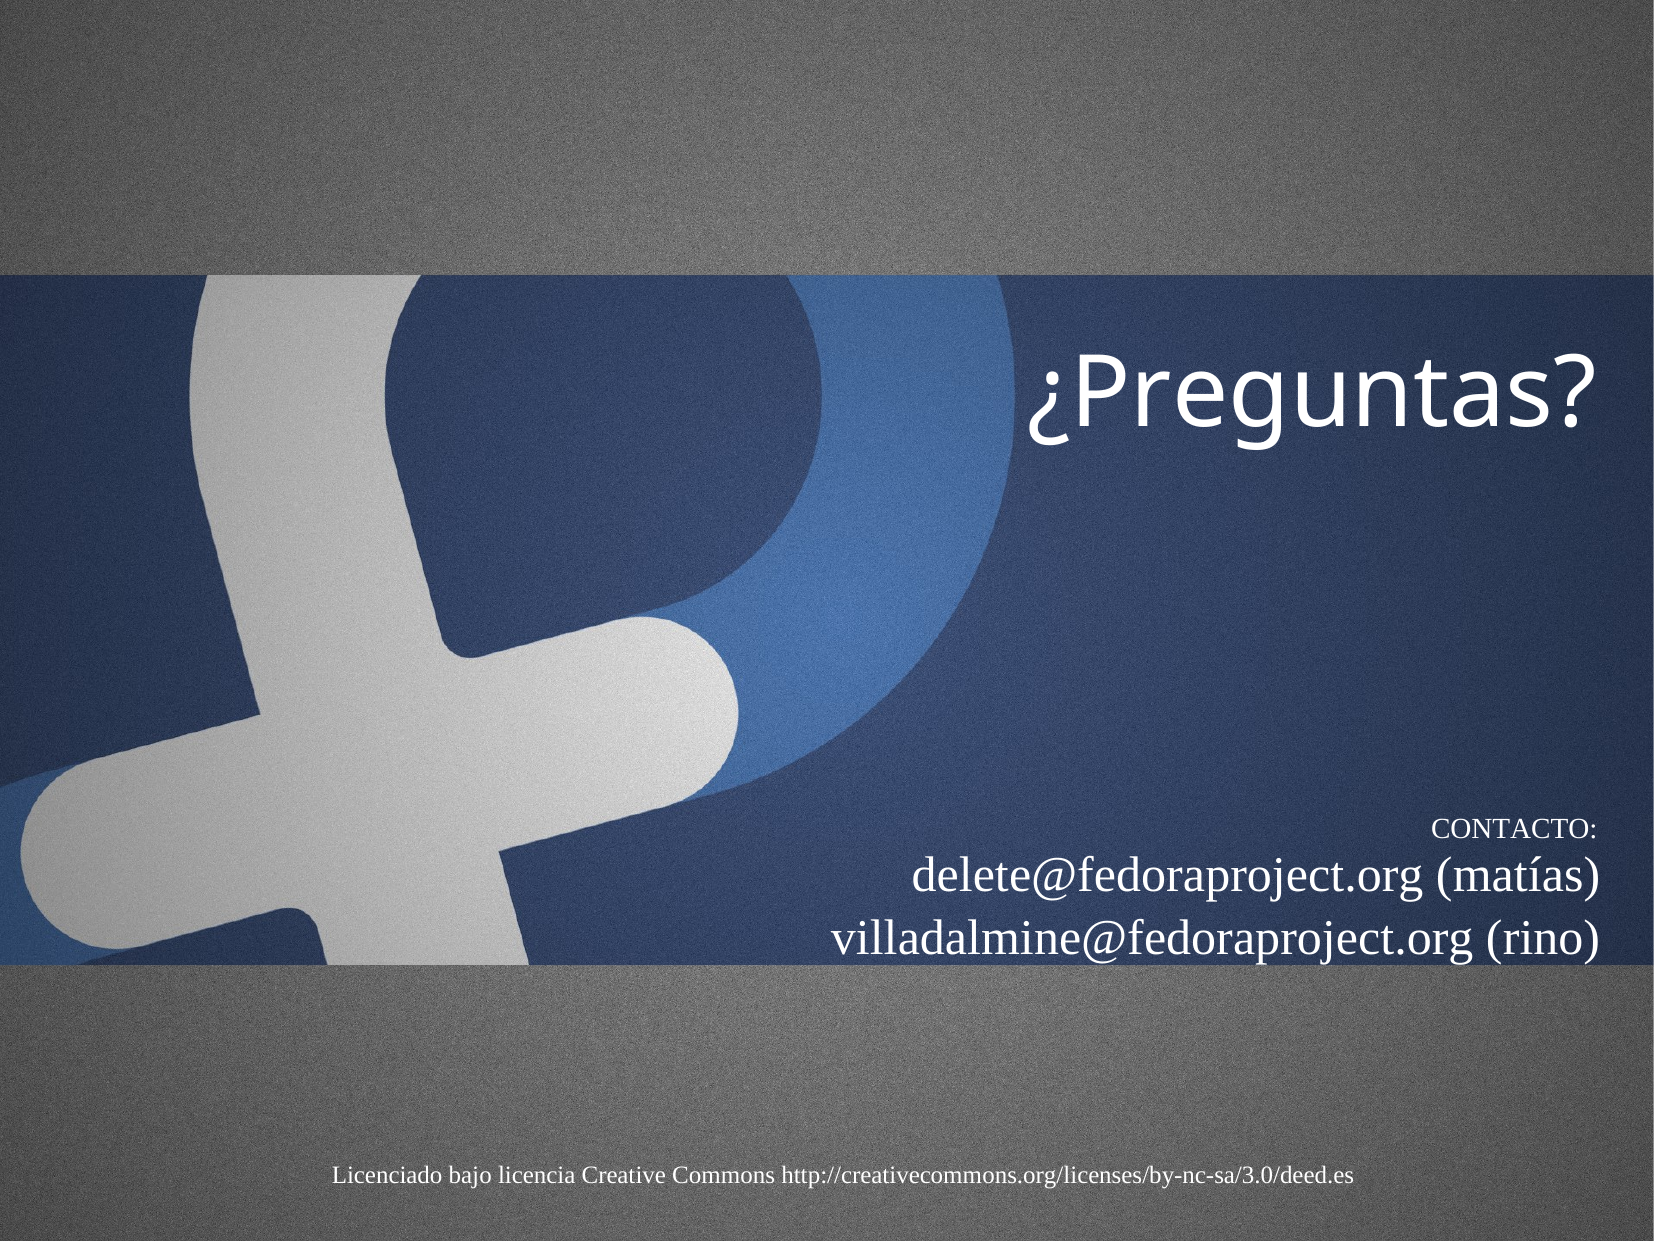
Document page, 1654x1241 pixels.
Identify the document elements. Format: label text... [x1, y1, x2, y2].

text_box villadalmine@fedoraproject.org (rino) [80, 899, 1616, 970]
text_box ¿Preguntas? [22, 330, 1598, 448]
picture [0, 0, 1654, 1241]
text_box Licenciado bajo licencia Creative Commons http://creativecommons.org/licenses/by-nc-sa/3.0/deed.es [74, 1126, 1613, 1197]
text_box delete@fedoraproject.org (matías) [80, 836, 1616, 899]
text_box ¿Preguntas? [1243, 379, 1272, 420]
text_box CONTACTO: [77, 803, 1613, 851]
